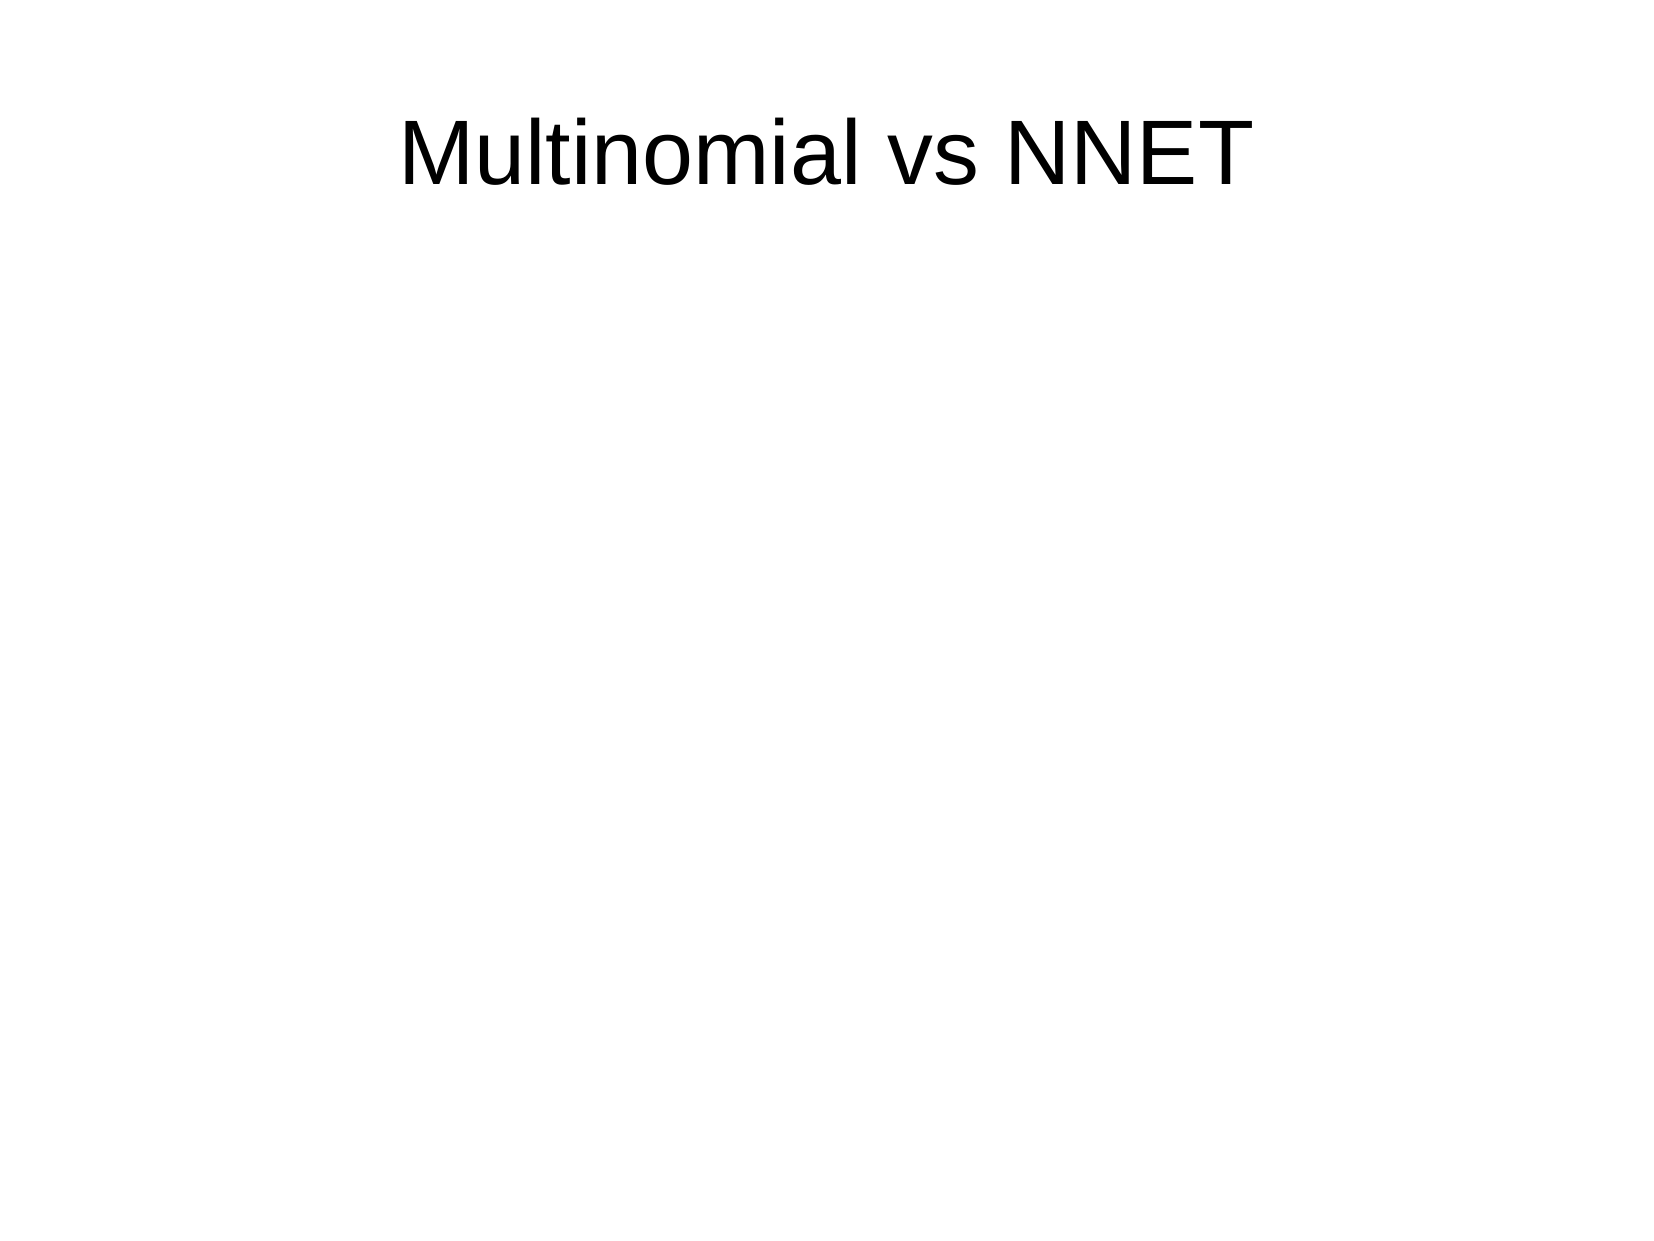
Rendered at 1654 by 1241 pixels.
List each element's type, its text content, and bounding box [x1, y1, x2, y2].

title Multinomial vs NNET [82, 49, 1571, 257]
